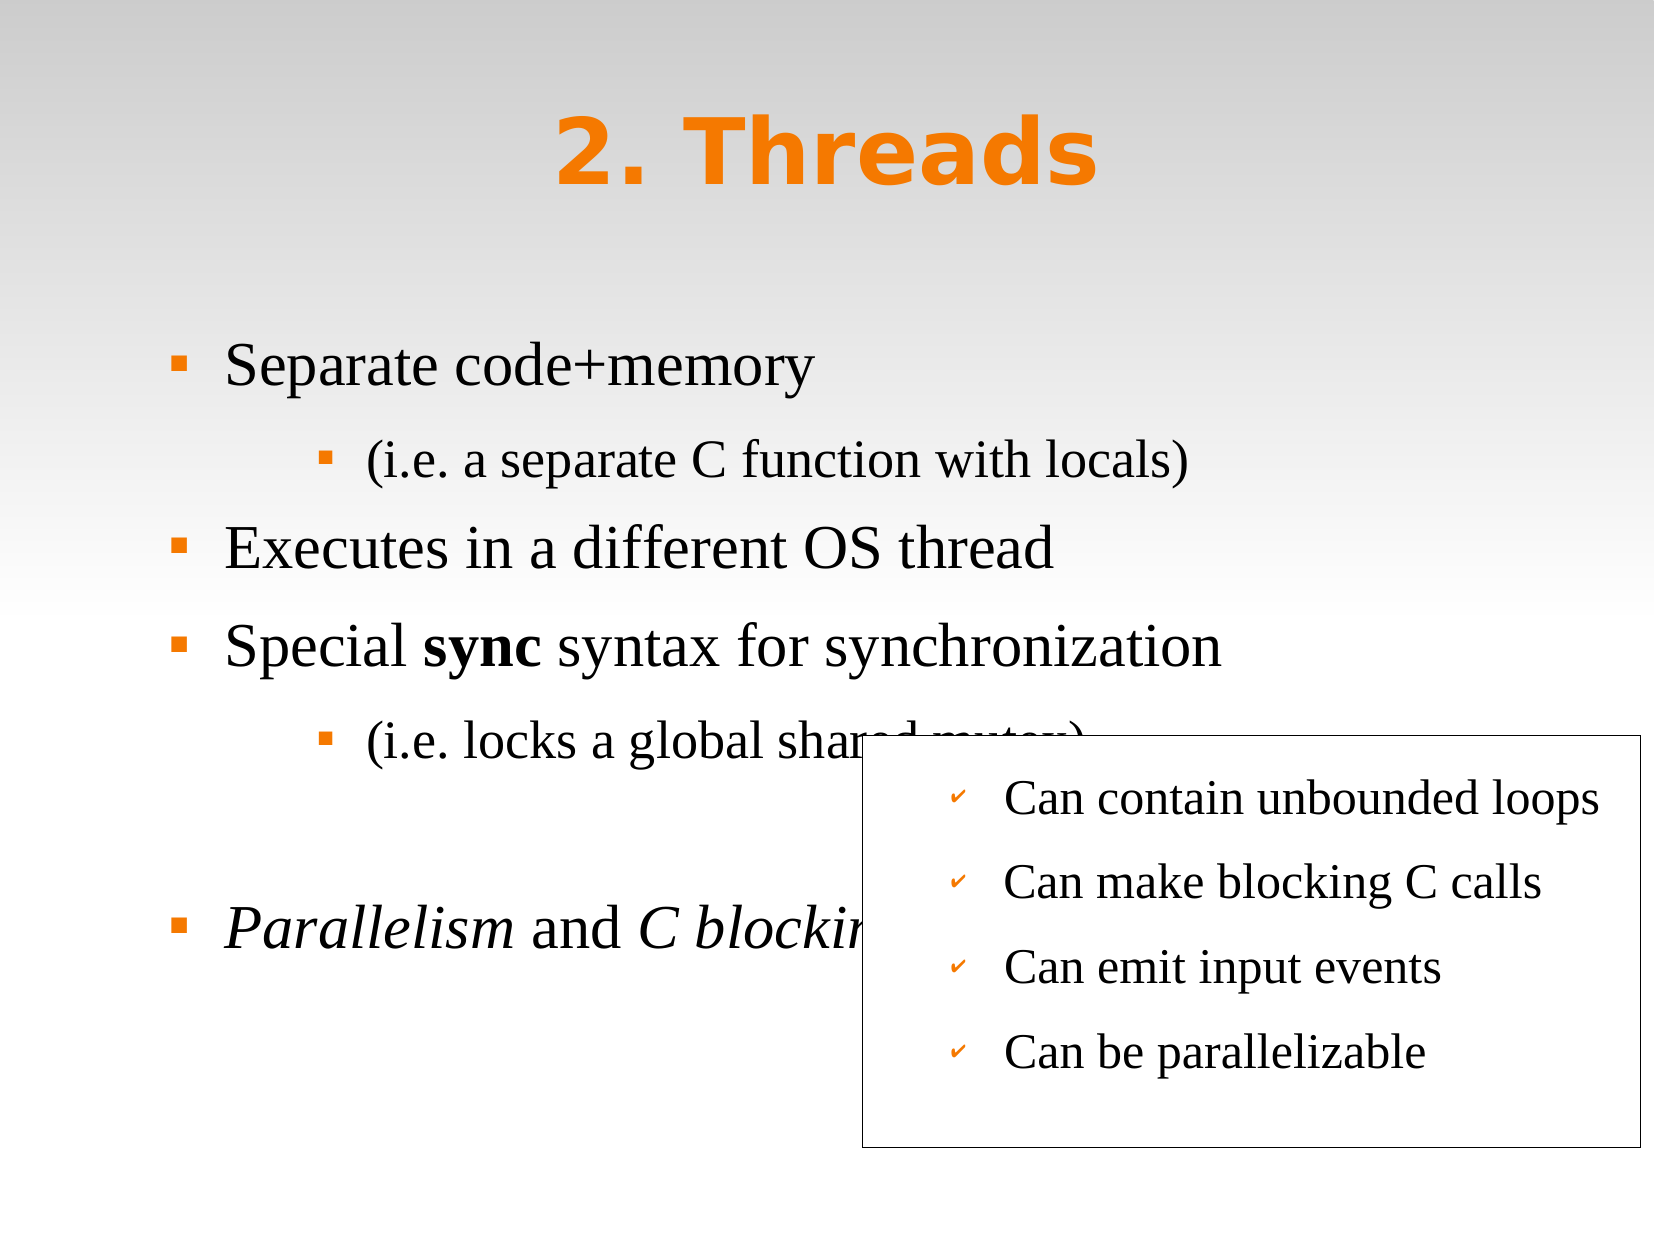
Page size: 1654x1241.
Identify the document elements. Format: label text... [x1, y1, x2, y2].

list Separate code+memory (i.e. a separate C function with locals) Executes in a different OS thread Special sync syntax for synchronization (i.e. locks a global shared mutex) Parallelism and C blocking calls [82, 231, 1571, 1035]
title 2. Threads [82, 49, 1571, 231]
list Can contain unbounded loops Can make blocking C calls Can emit input events Can be parallelizable [862, 735, 1641, 1148]
